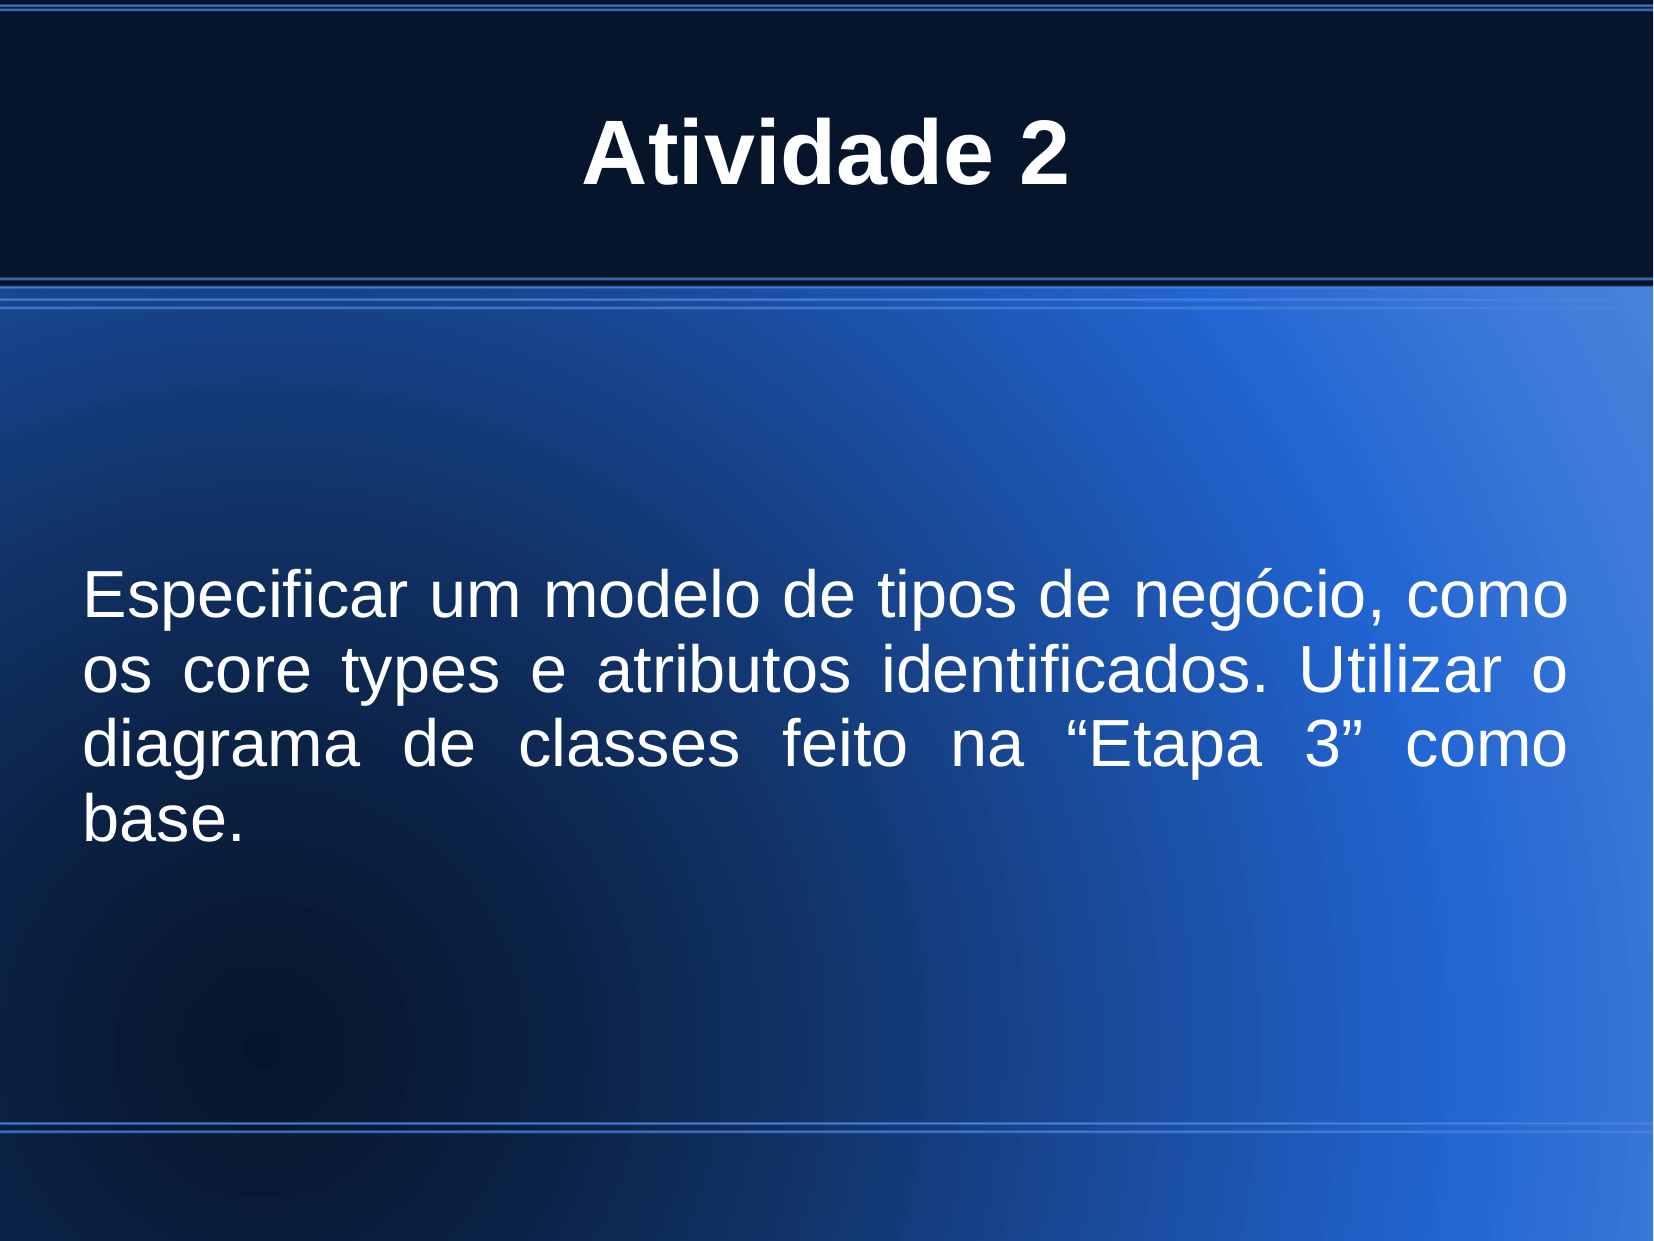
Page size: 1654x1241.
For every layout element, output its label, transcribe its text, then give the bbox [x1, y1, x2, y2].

title Atividade 2 [82, 49, 1571, 257]
subtitle Especificar um modelo de tipos de negócio, como os core types e atributos identificados. Utilizar o diagrama de classes feito na “Etapa 3” como base. [82, 355, 1571, 1058]
picture [0, 0, 1654, 1241]
